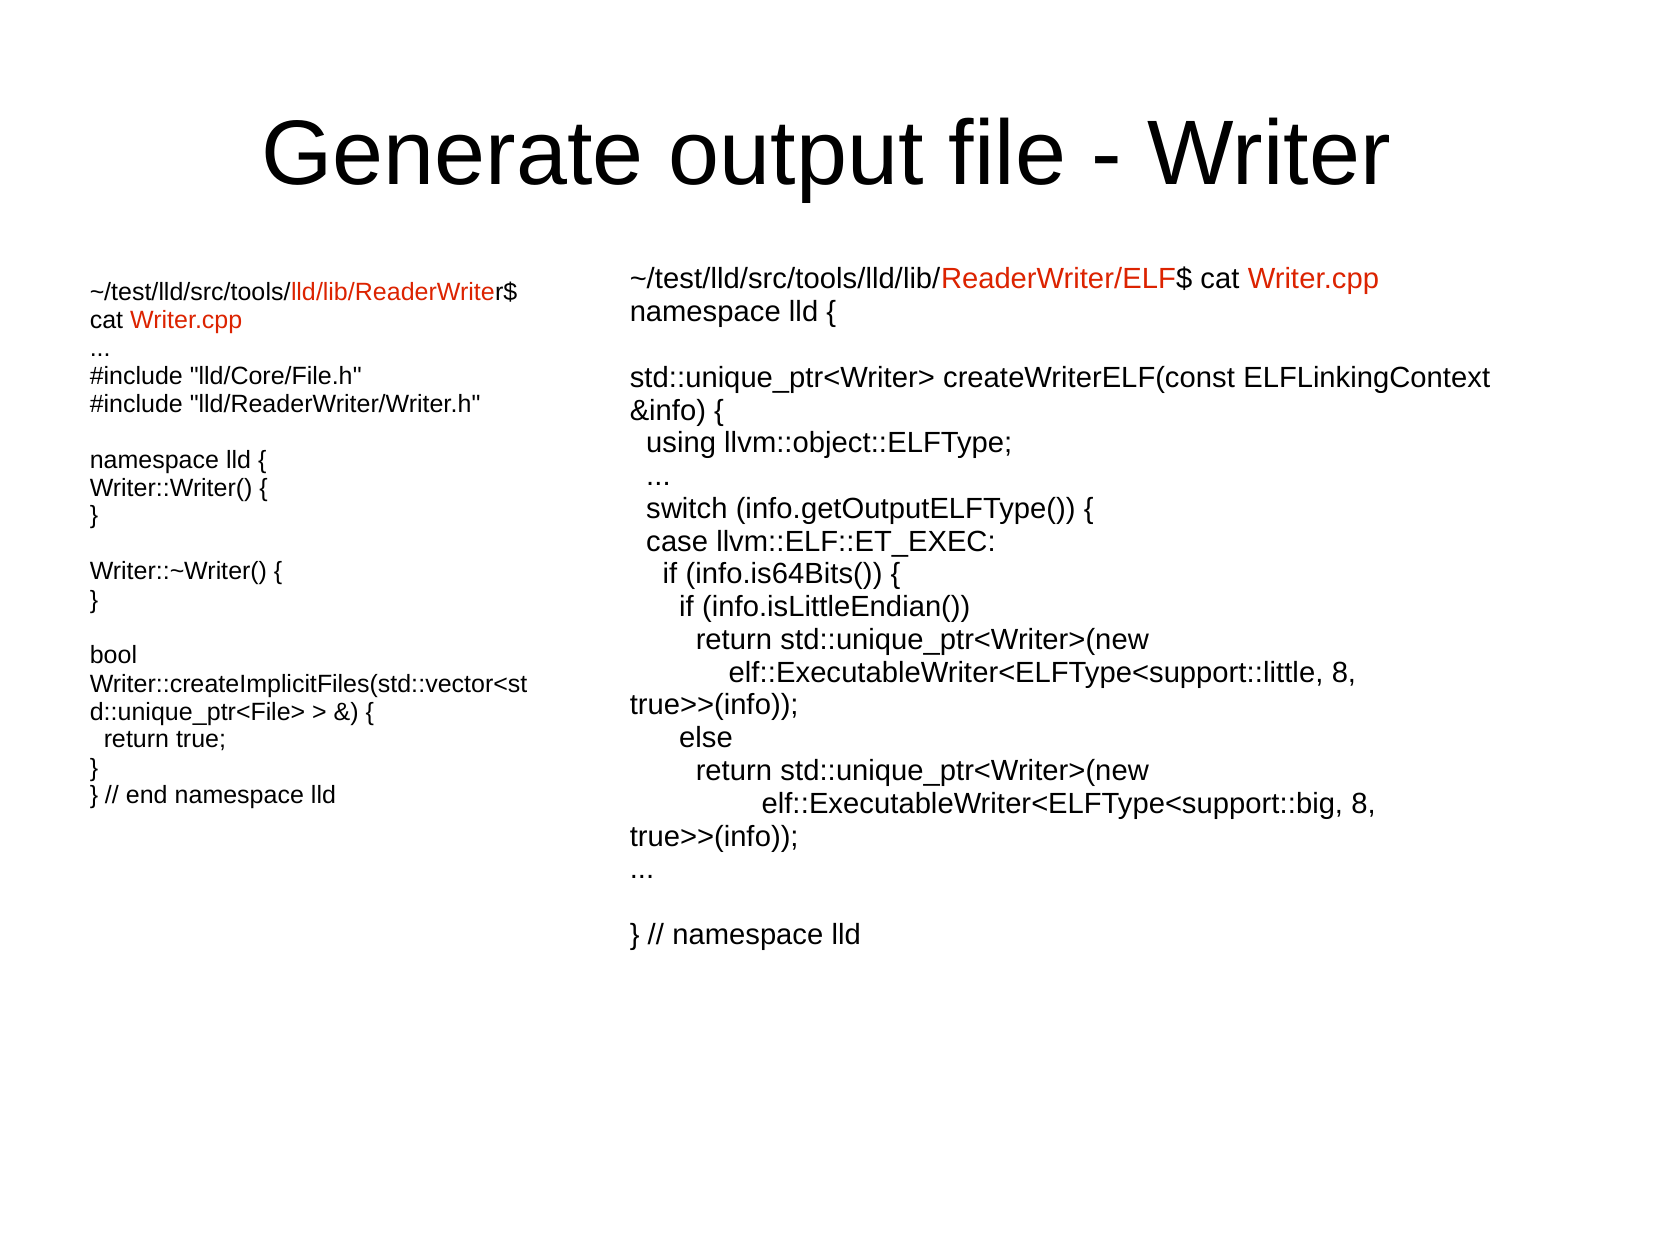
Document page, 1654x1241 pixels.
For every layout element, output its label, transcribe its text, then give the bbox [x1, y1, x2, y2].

title Generate output file - Writer [82, 49, 1571, 257]
text_box ~/test/lld/src/tools/lld/lib/ReaderWriter/ELF$ cat Writer.cpp namespace lld { std::unique_ptr<Writer> createWriterELF(const ELFLinkingContext &info) { using llvm::object::ELFType; ... switch (info.getOutputELFType()) { case llvm::ELF::ET_EXEC: if (info.is64Bits()) { if (info.isLittleEndian()) return std::unique_ptr<Writer>(new elf::ExecutableWriter<ELFType<support::little, 8, true>>(info)); else return std::unique_ptr<Writer>(new elf::ExecutableWriter<ELFType<support::big, 8, true>>(info)); ... } // namespace lld [615, 255, 1516, 976]
text_box ~/test/lld/src/tools/lld/lib/ReaderWriter$ cat Writer.cpp ... #include "lld/Core/File.h" #include "lld/ReaderWriter/Writer.h" namespace lld { Writer::Writer() { } Writer::~Writer() { } bool Writer::createImplicitFiles(std::vector<std::unique_ptr<File> > &) { return true; } } // end namespace lld [75, 270, 556, 817]
